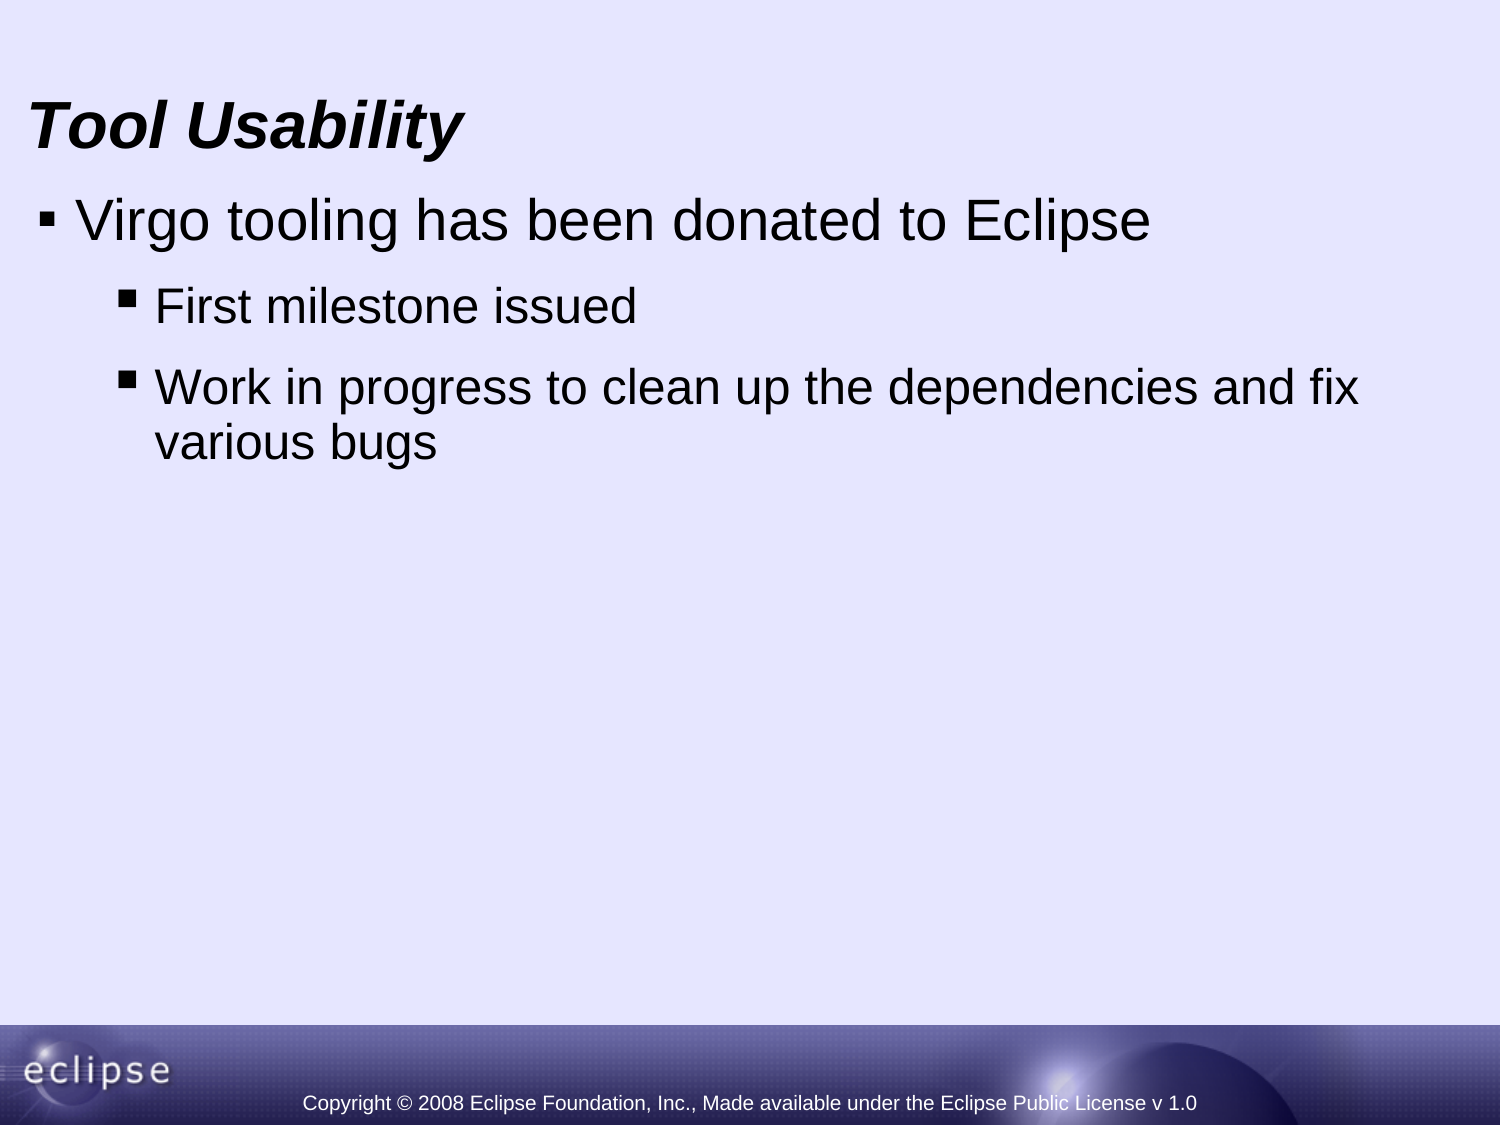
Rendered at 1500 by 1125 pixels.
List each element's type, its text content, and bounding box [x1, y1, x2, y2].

list Virgo tooling has been donated to Eclipse First milestone issued Work in progress to clean up the dependencies and fix various bugs [37, 187, 1463, 1021]
picture [0, 1025, 1500, 1125]
title Tool Usability [26, 84, 1474, 172]
